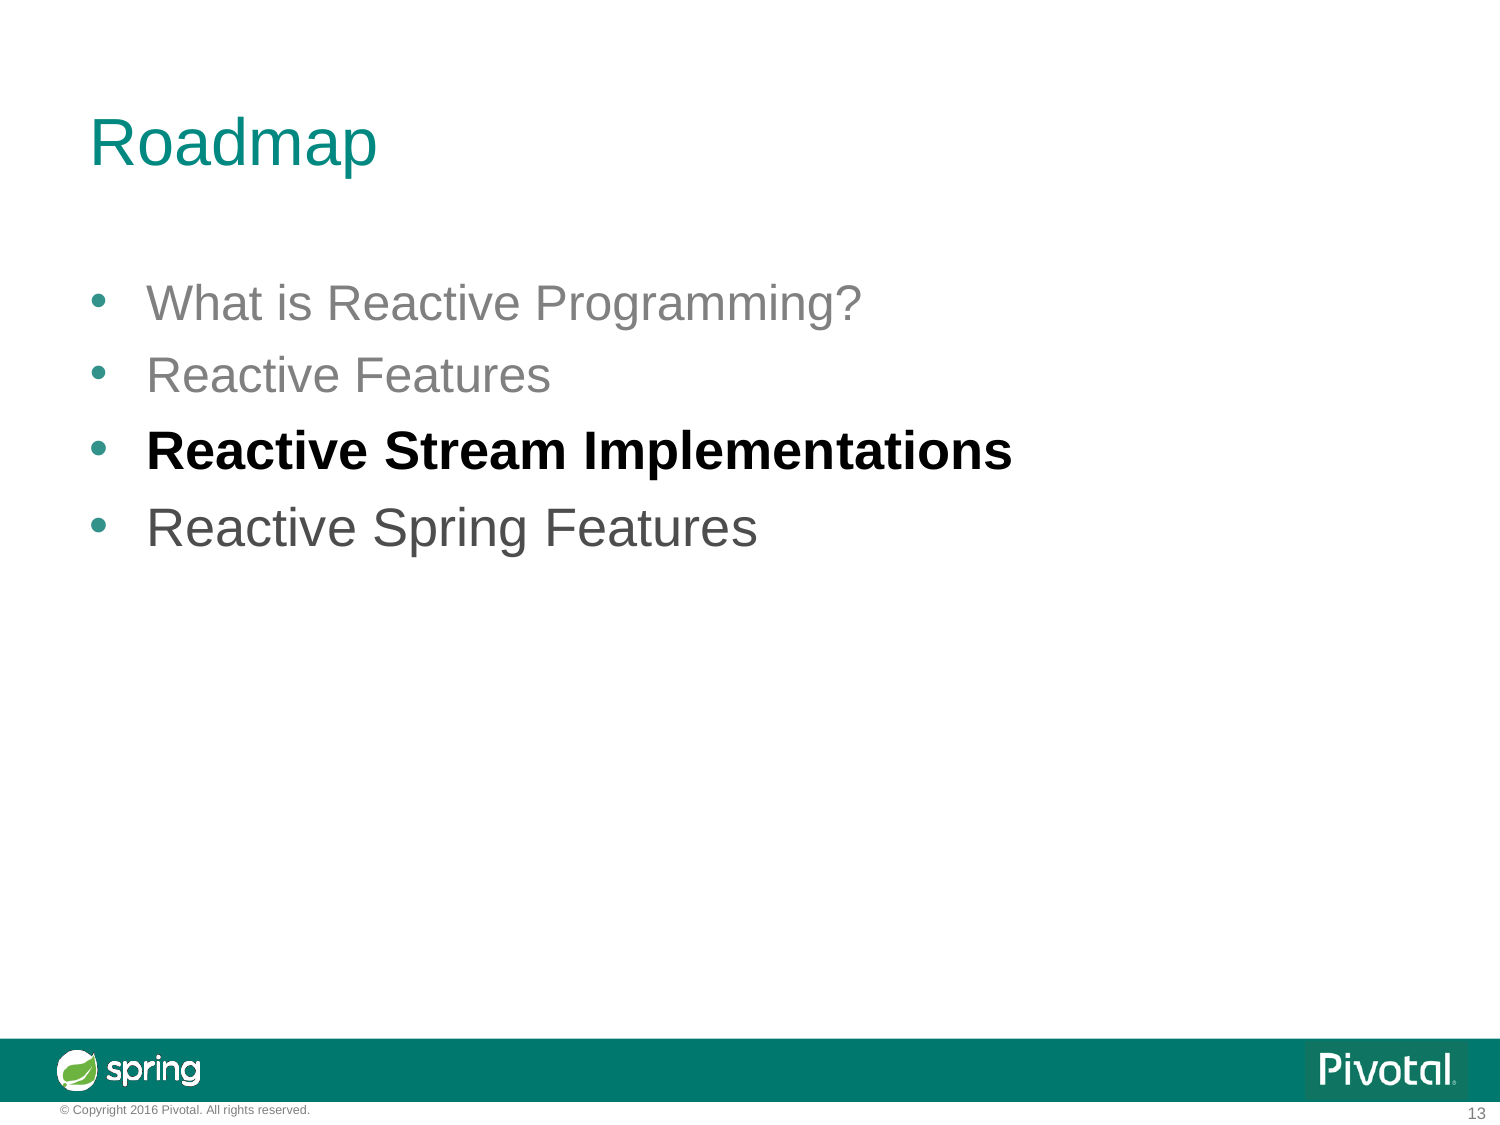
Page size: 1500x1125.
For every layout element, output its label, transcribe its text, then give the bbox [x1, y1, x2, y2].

list What is Reactive Programming? Reactive Features Reactive Stream Implementations Reactive Spring Features [75, 262, 1426, 1005]
picture [1305, 1041, 1468, 1100]
picture [32, 1039, 210, 1101]
title Roadmap [75, 45, 1426, 233]
